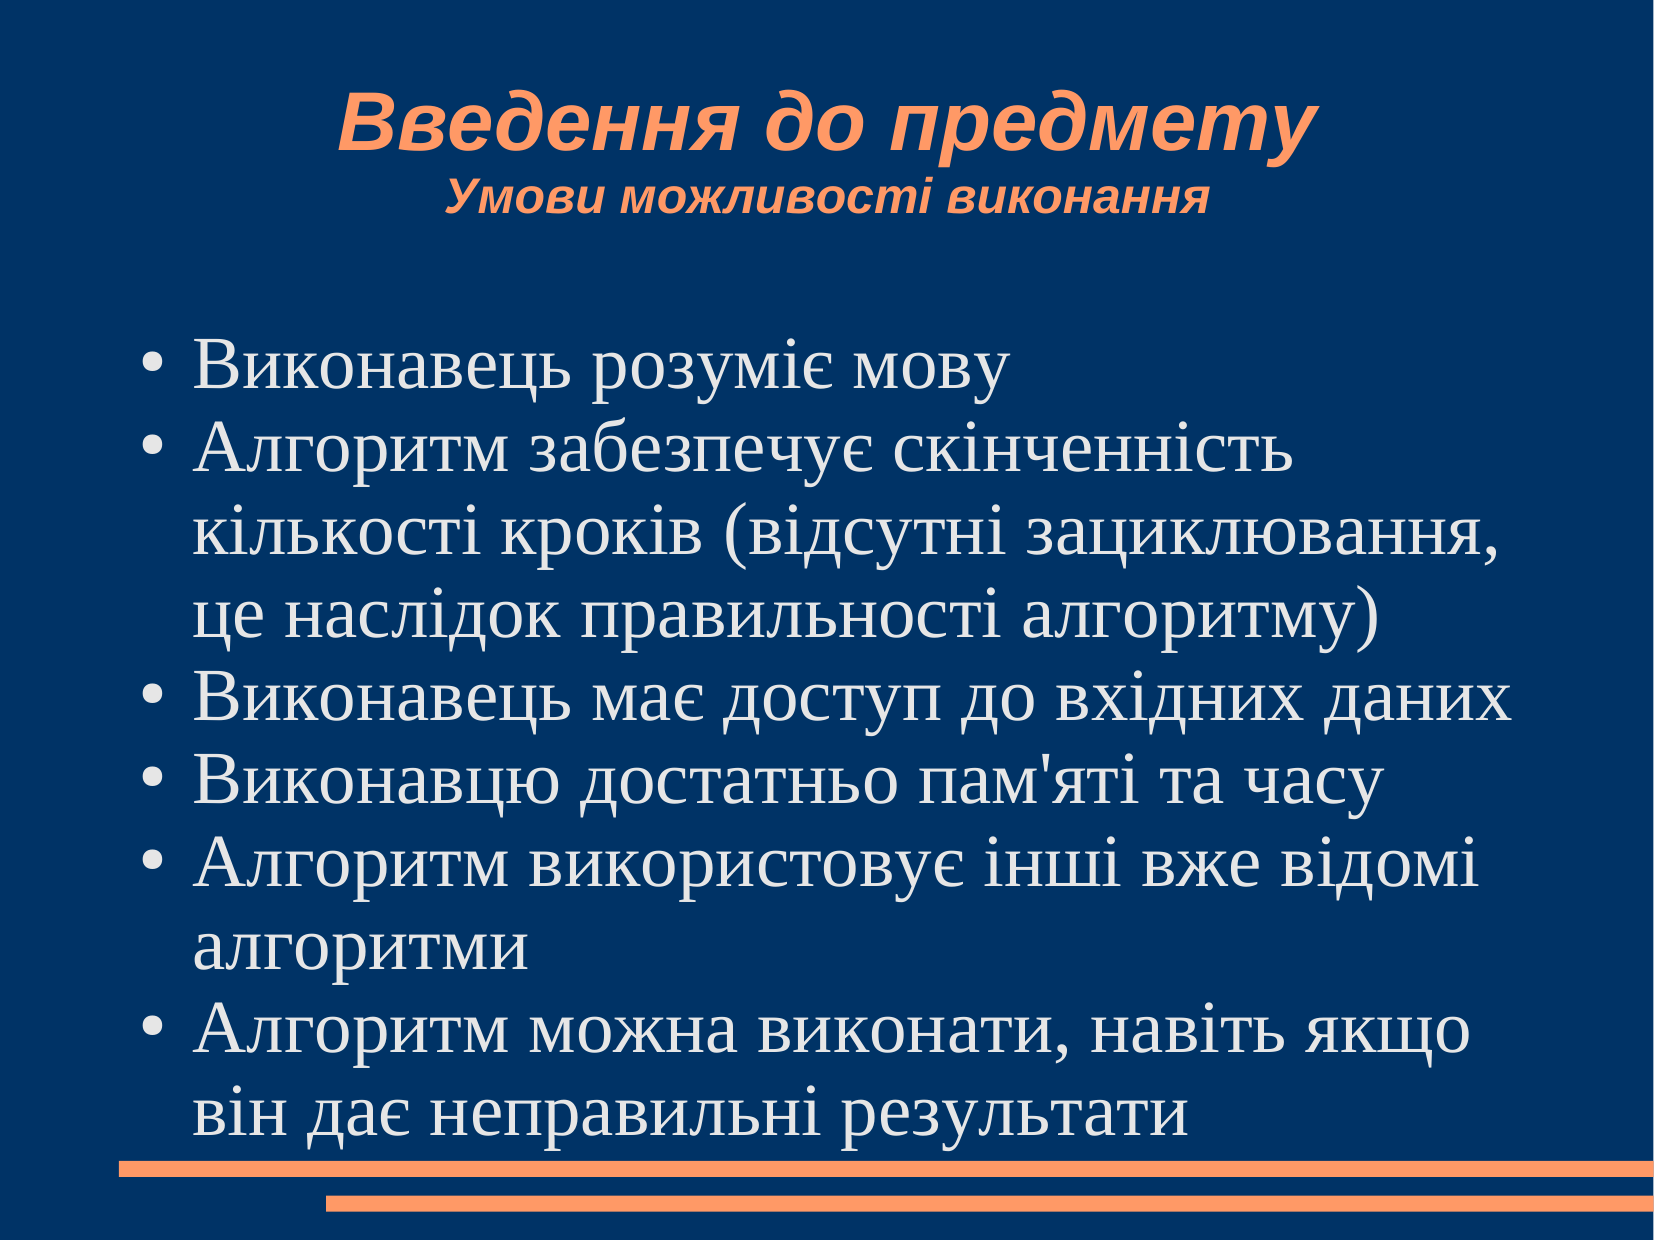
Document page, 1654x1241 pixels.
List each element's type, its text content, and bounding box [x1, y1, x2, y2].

list Виконавець розуміє мову Алгоритм забезпечує скінченність кількості кроків (відсутні зациклювання, це наслідок правильності алгоритму) Виконавець має доступ до вхідних даних Виконавцю достатньо пам'яті та часу Алгоритм використовує інші вже відомі алгоритми Алгоритм можна виконати, навіть якщо він дає неправильні результати [121, 322, 1561, 1152]
title Введення до предмету Умови можливості виконання [121, 46, 1534, 254]
